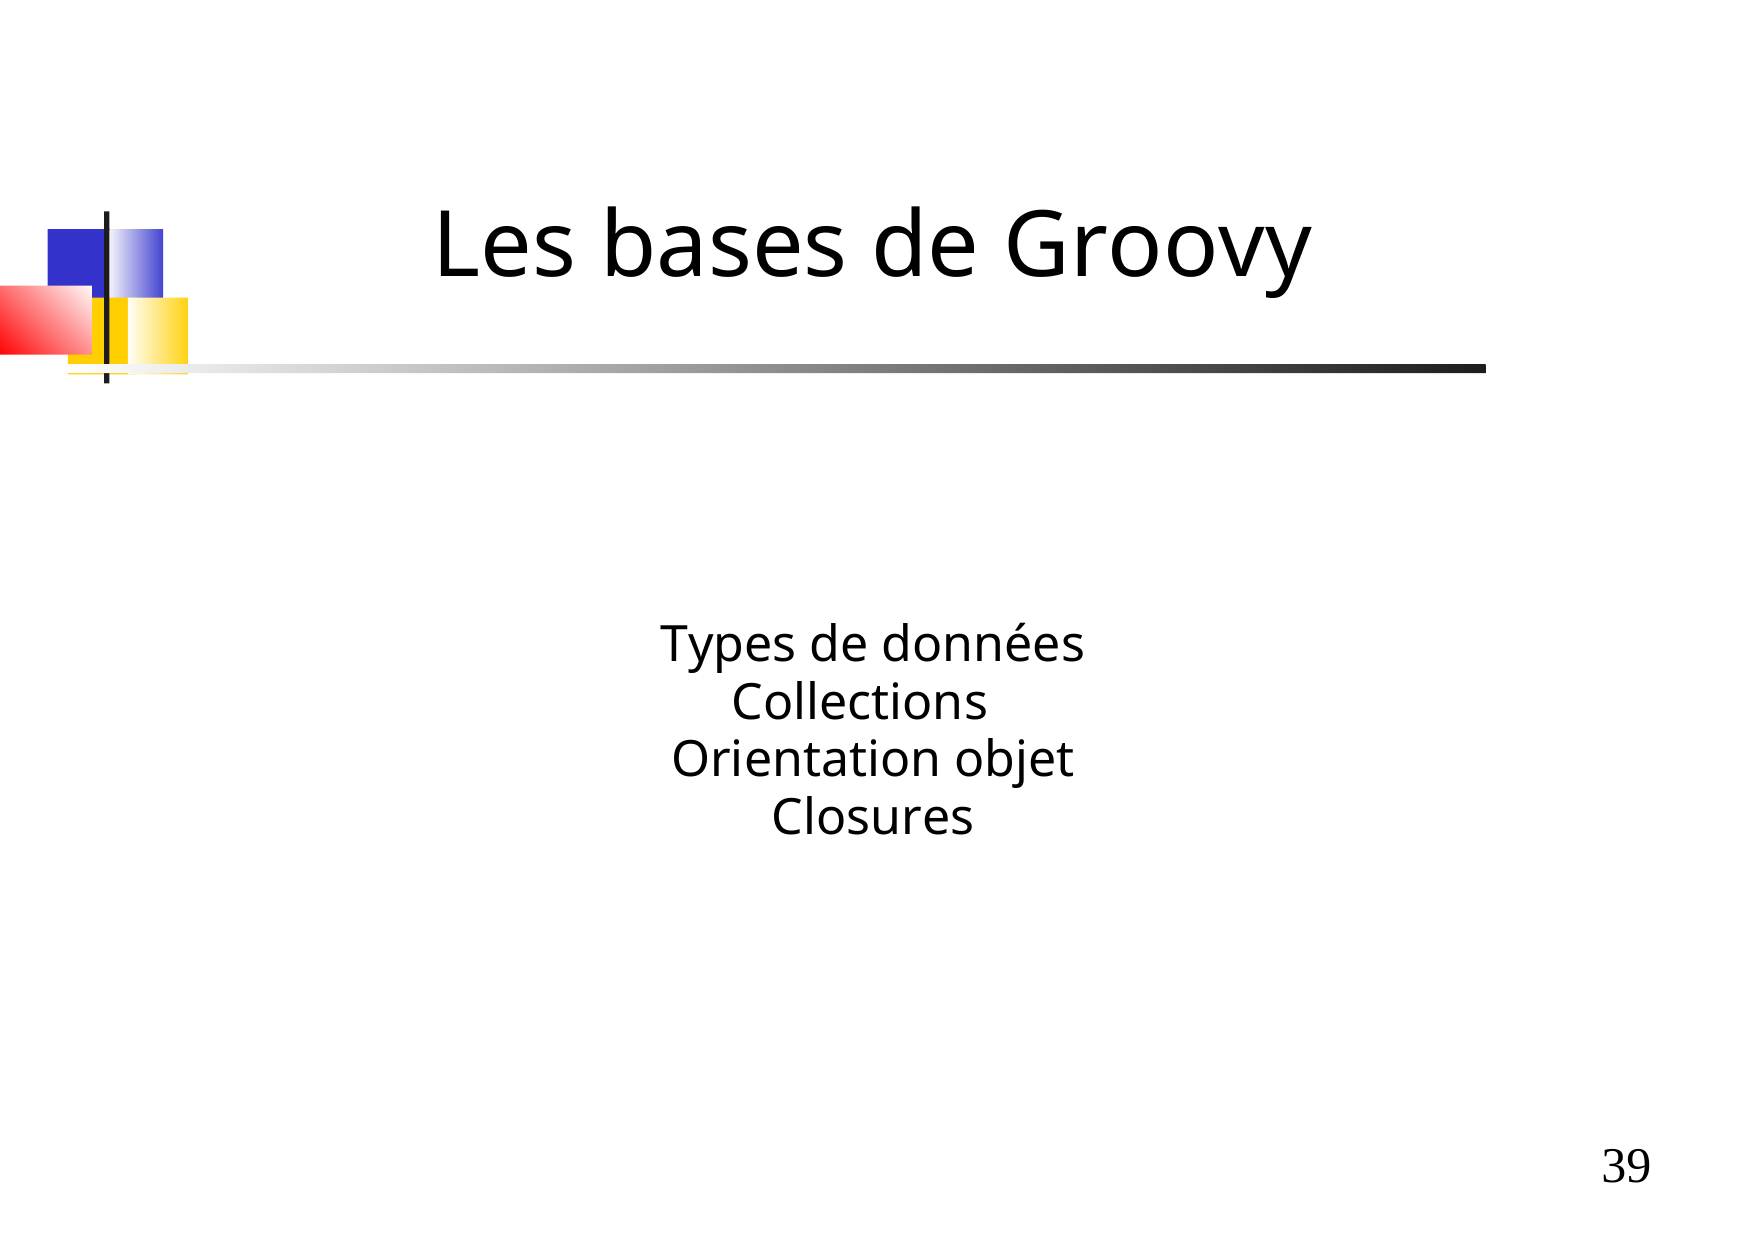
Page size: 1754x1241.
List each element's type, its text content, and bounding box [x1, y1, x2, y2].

subtitle Types de données Collections Orientation objet Closures [179, 371, 1567, 1091]
title Les bases de Groovy [179, 139, 1567, 351]
